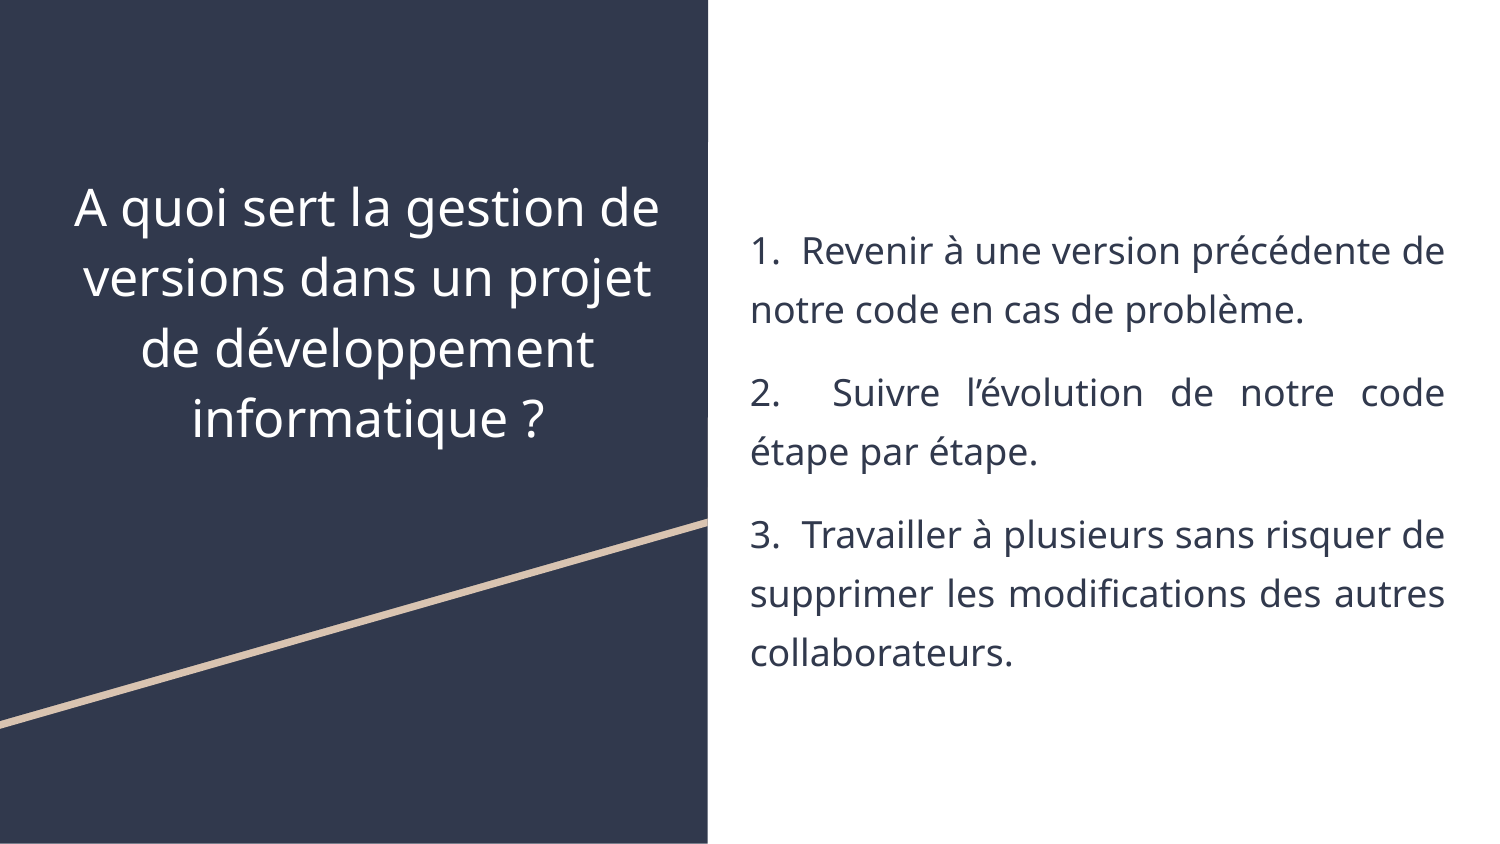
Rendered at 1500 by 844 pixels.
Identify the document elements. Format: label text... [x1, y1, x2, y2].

title A quoi sert la gestion de versions dans un projet de développement informatique ? [56, 155, 680, 505]
list 1. Revenir à une version précédente de notre code en cas de problème. 2. Suivre l’évolution de notre code étape par étape. 3. Travailler à plusieurs sans risquer de supprimer les modifications des autres collaborateurs. [734, 72, 1462, 802]
